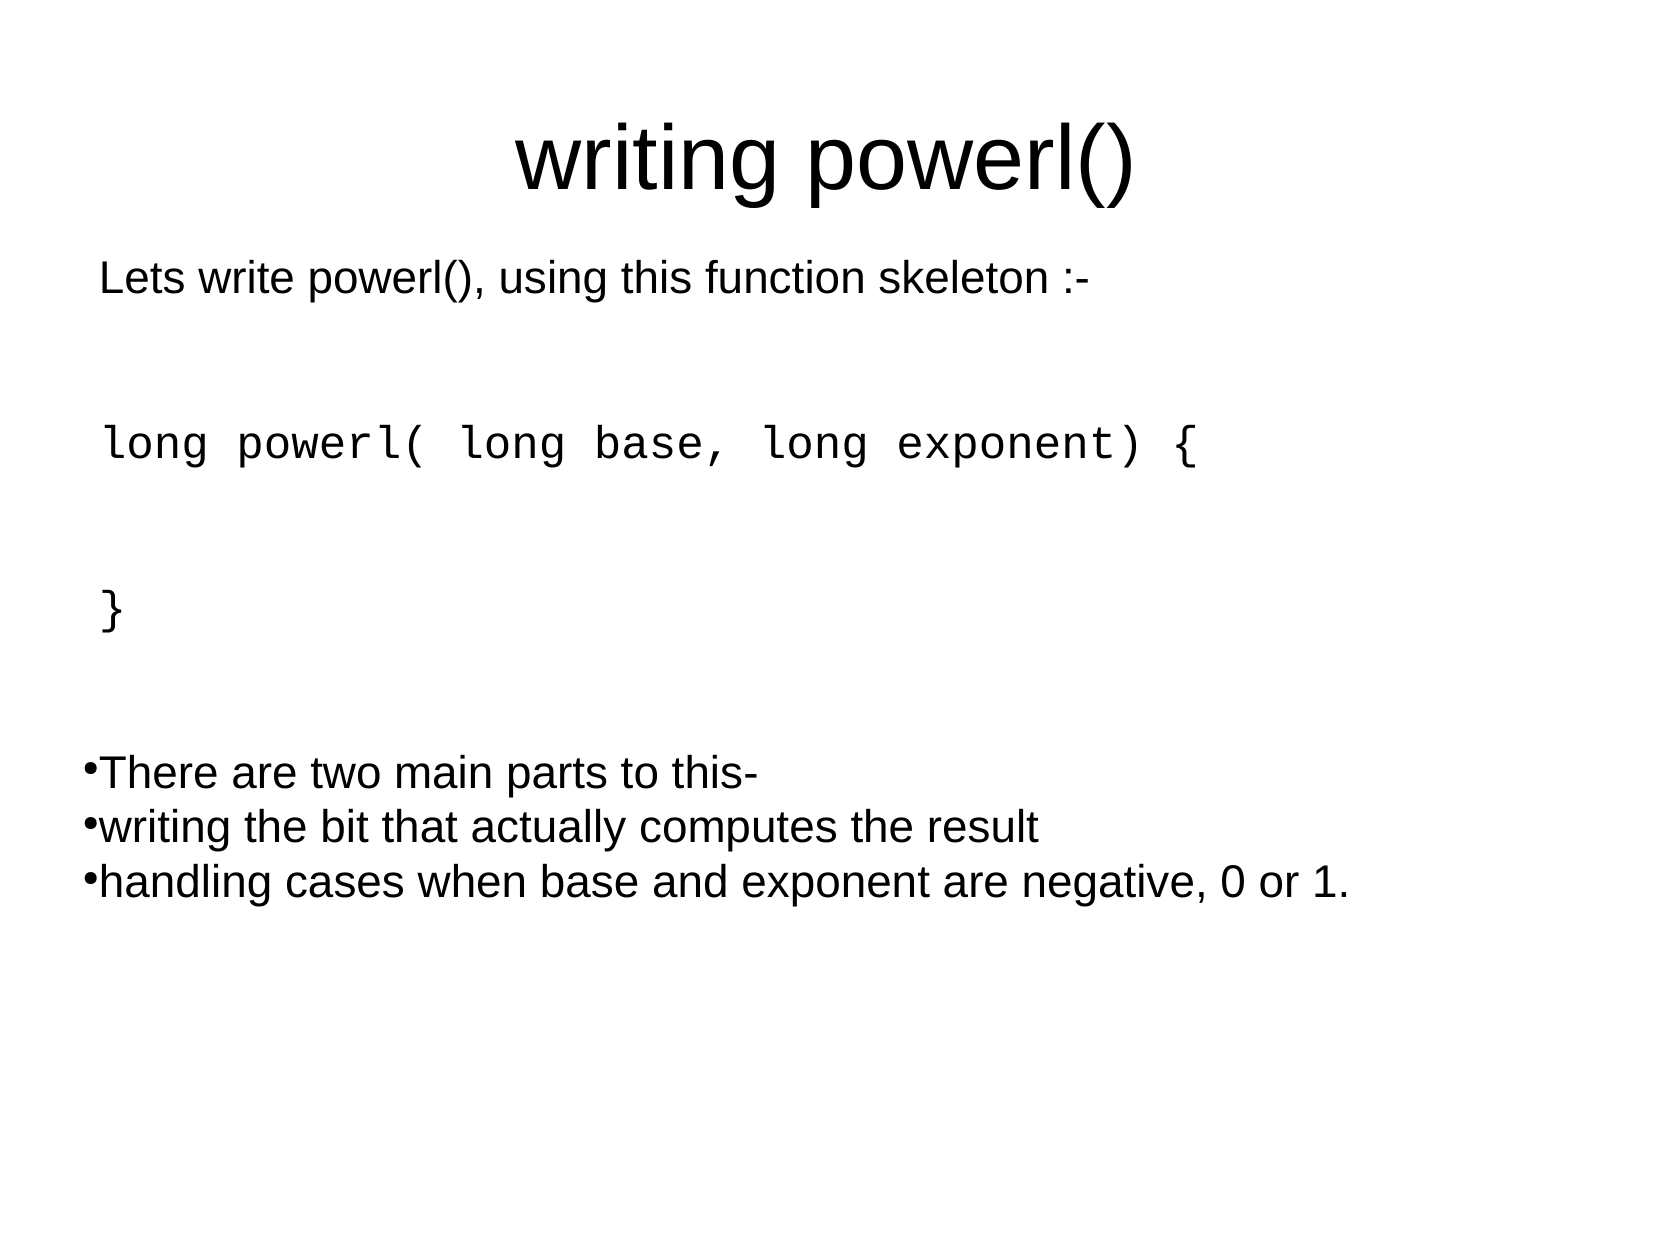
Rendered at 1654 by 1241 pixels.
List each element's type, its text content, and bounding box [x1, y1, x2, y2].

subtitle Lets write powerl(), using this function skeleton :- long powerl( long base, long exponent) { } There are two main parts to this- writing the bit that actually computes the result handling cases when base and exponent are negative, 0 or 1. [82, 248, 1595, 1098]
title writing powerl() [82, 49, 1571, 248]
